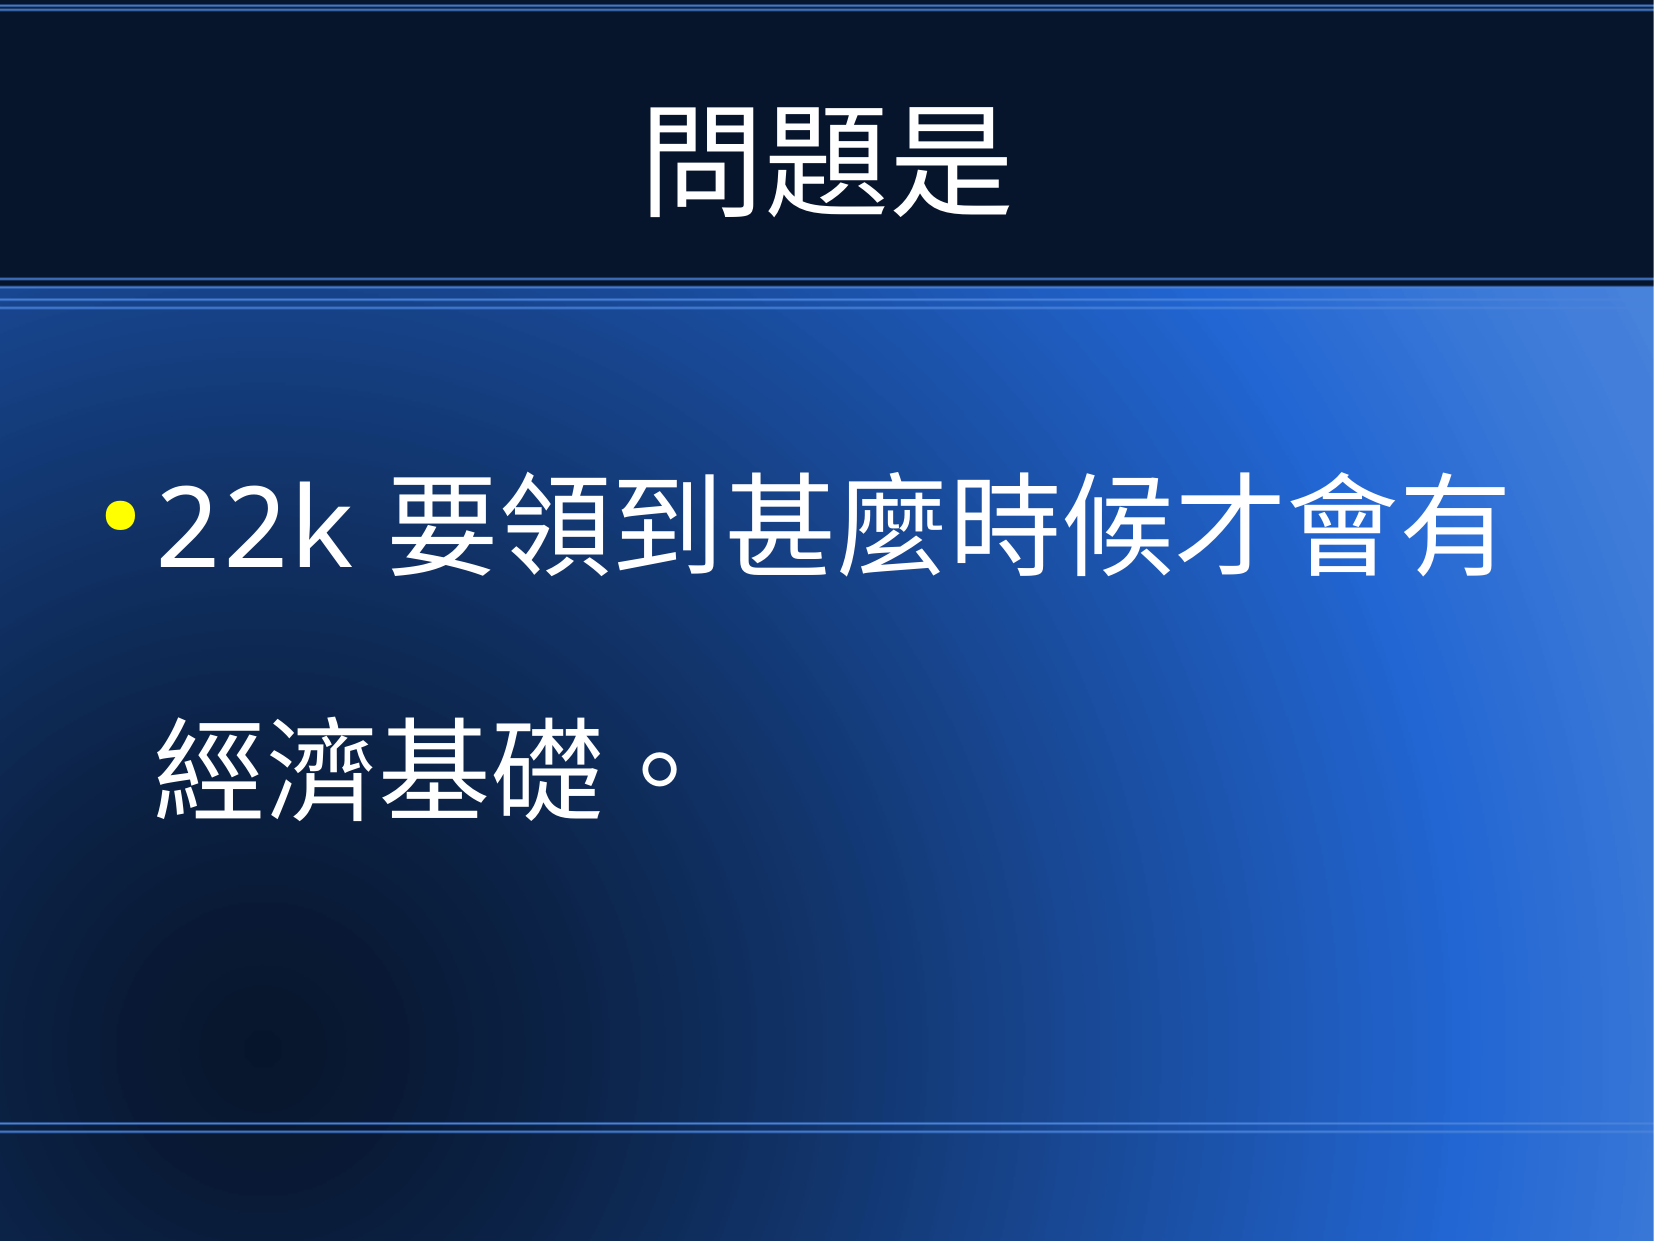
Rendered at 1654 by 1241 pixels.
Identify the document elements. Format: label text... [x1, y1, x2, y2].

list 22k要領到甚麼時候才會有經濟基礎。 [82, 355, 1571, 1241]
picture [0, 0, 1654, 1241]
title 問題是 [82, 49, 1571, 257]
